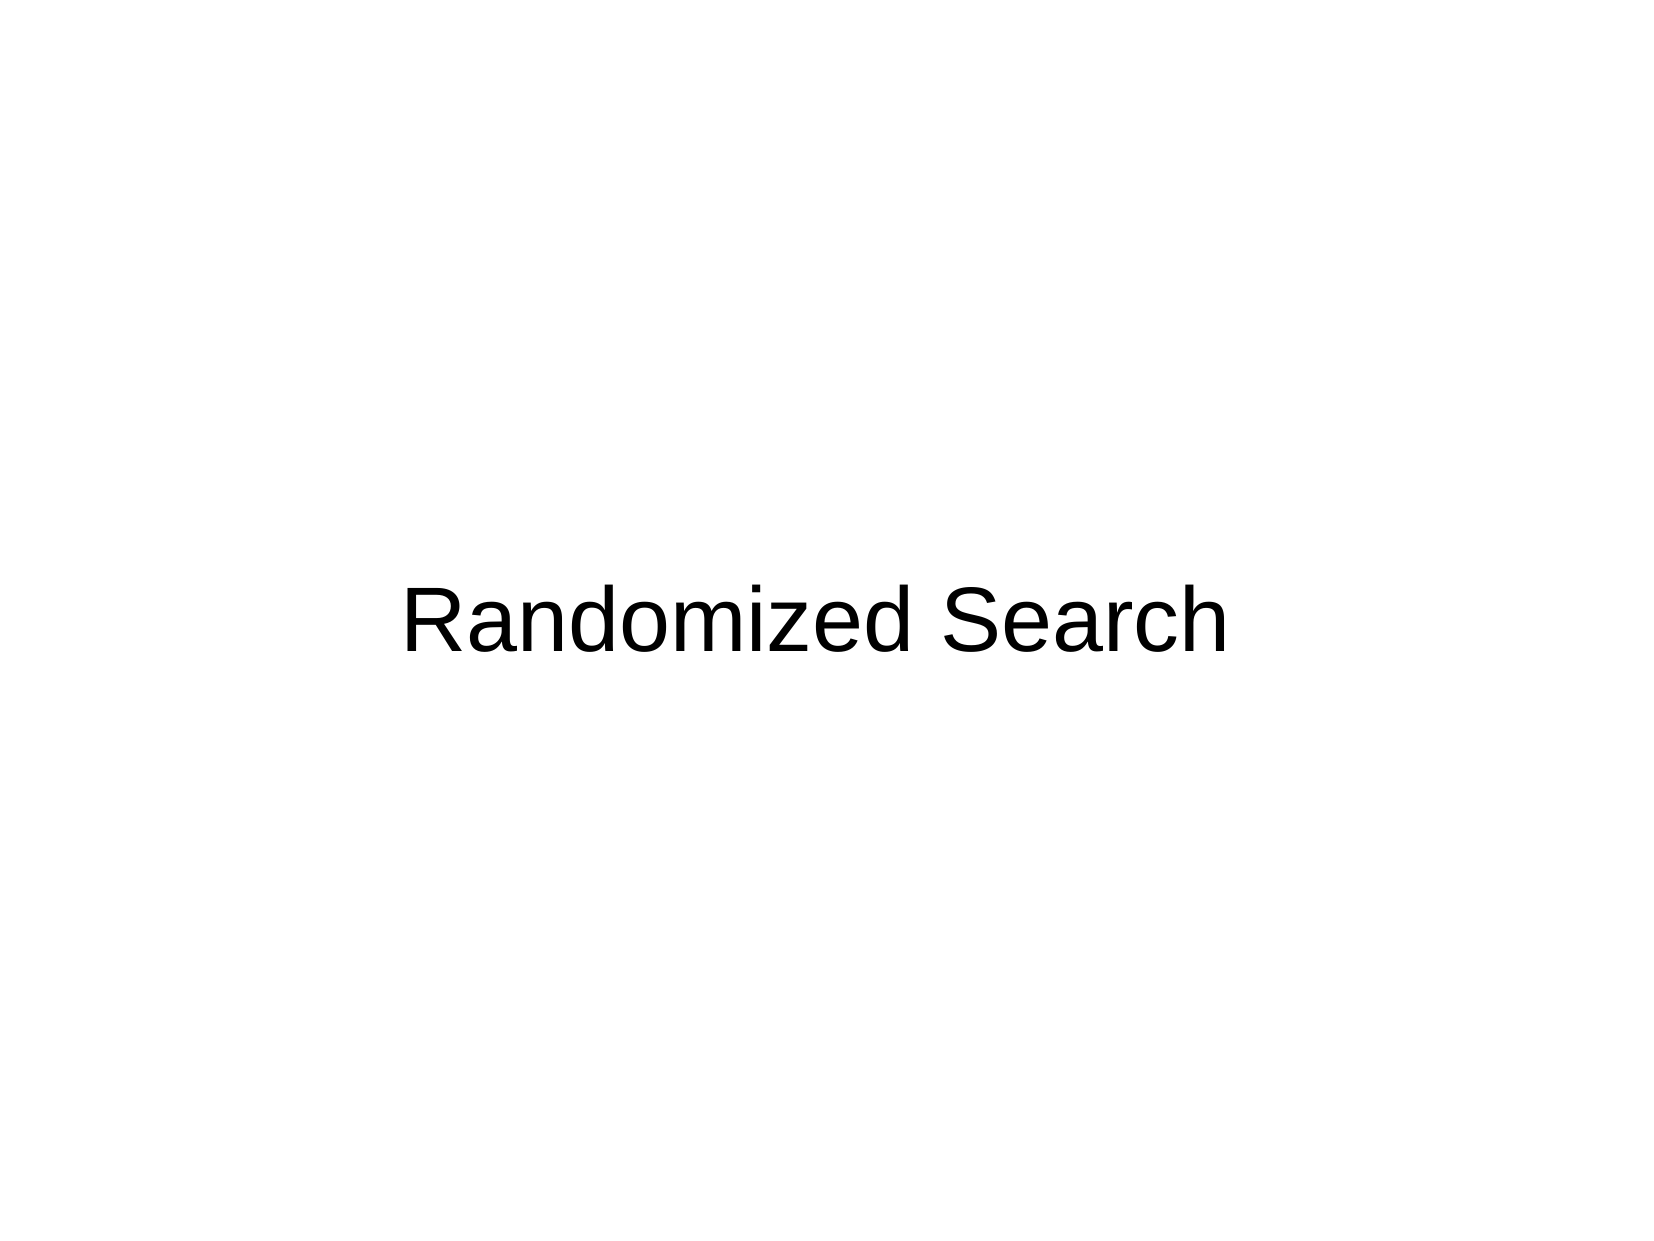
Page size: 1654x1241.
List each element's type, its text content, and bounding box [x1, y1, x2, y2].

title Randomized Search [71, 516, 1561, 724]
